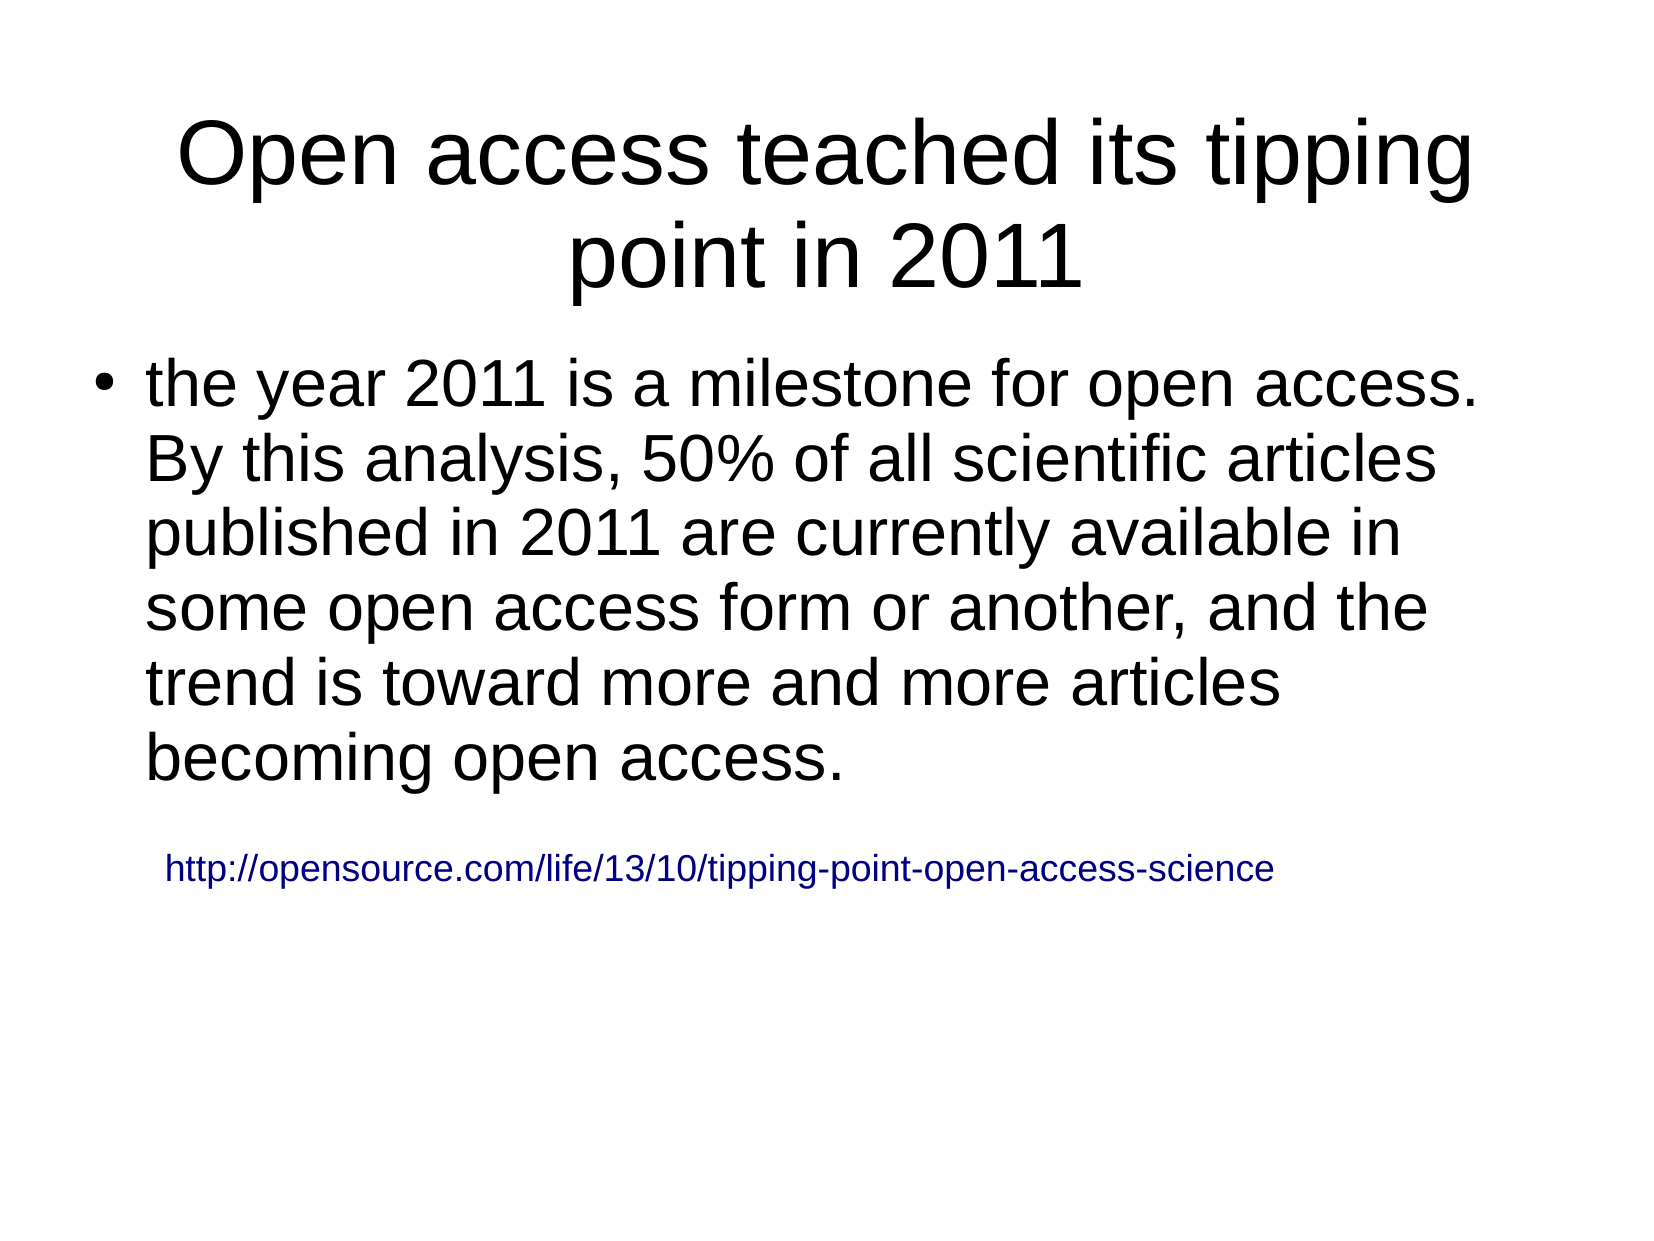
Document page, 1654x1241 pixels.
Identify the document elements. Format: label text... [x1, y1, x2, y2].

list the year 2011 is a milestone for open access. By this analysis, 50% of all scientific articles published in 2011 are currently available in some open access form or another, and the trend is toward more and more articles becoming open access. [75, 345, 1564, 1066]
title Open access teached its tipping point in 2011 [82, 0, 1571, 410]
text_box http://opensource.com/life/13/10/tipping-point-open-access-science [150, 840, 1504, 910]
